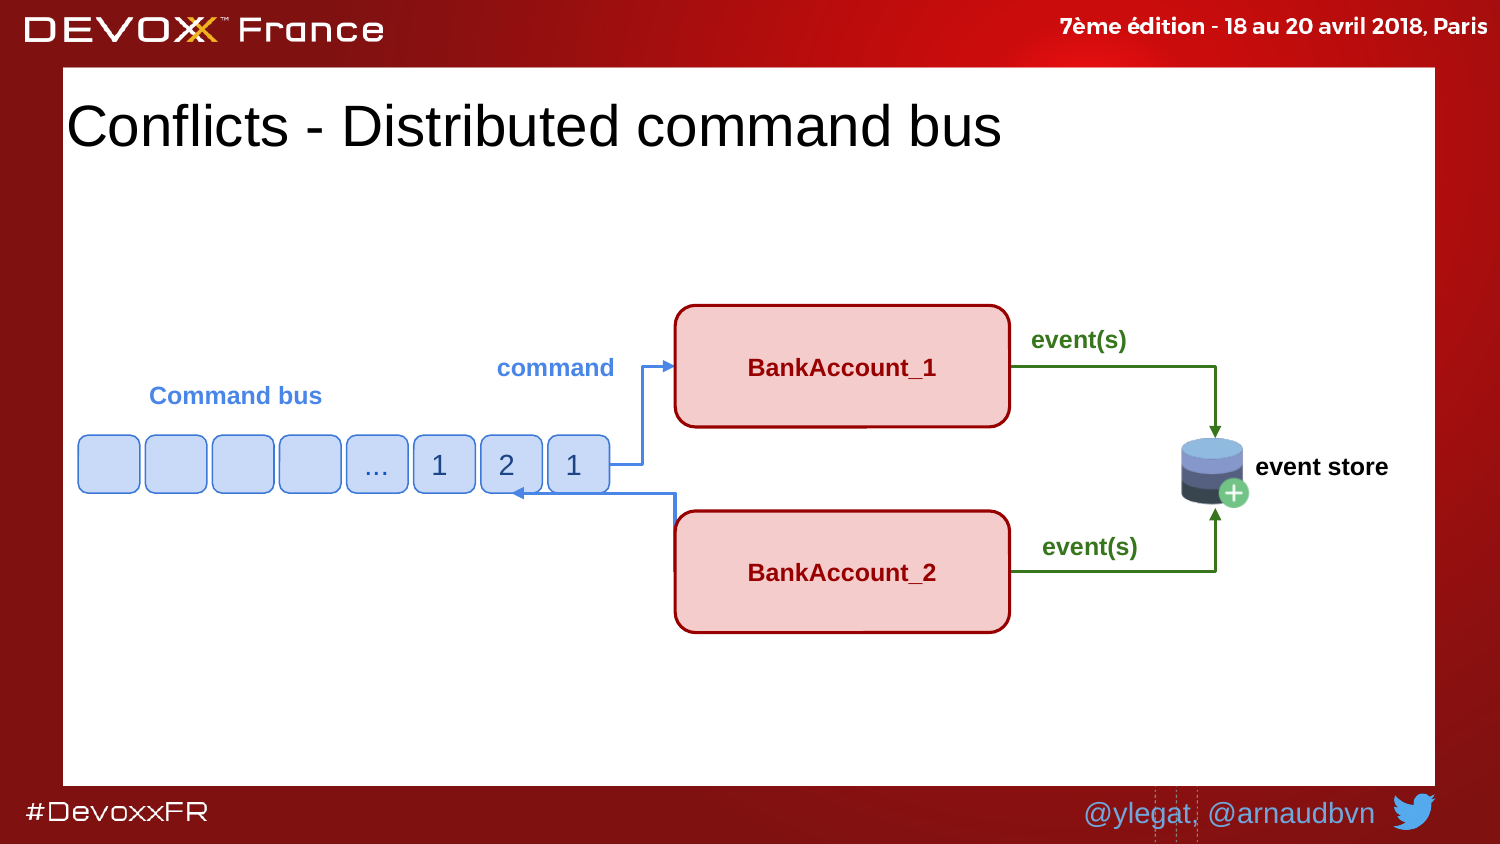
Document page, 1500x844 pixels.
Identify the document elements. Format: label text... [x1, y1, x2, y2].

text_box @ylegat, @arnaudbvn [1068, 779, 1399, 844]
text_box [78, 435, 140, 494]
text_box BankAccount_2 [675, 510, 1010, 633]
text_box 2 [480, 435, 543, 494]
text_box event store [1240, 435, 1426, 511]
text_box [212, 435, 275, 494]
text_box command [481, 335, 641, 412]
text_box Command bus [134, 364, 419, 441]
title Conflicts - Distributed command bus [51, 72, 1449, 167]
text_box ... [346, 435, 409, 494]
text_box 1 [413, 435, 476, 494]
text_box BankAccount_1 [675, 305, 1010, 427]
text_box 1 [547, 435, 610, 492]
text_box [145, 435, 207, 494]
text_box [279, 435, 342, 494]
picture [0, 0, 1500, 844]
text_box event(s) [1015, 308, 1202, 385]
text_box event(s) [1027, 515, 1211, 556]
